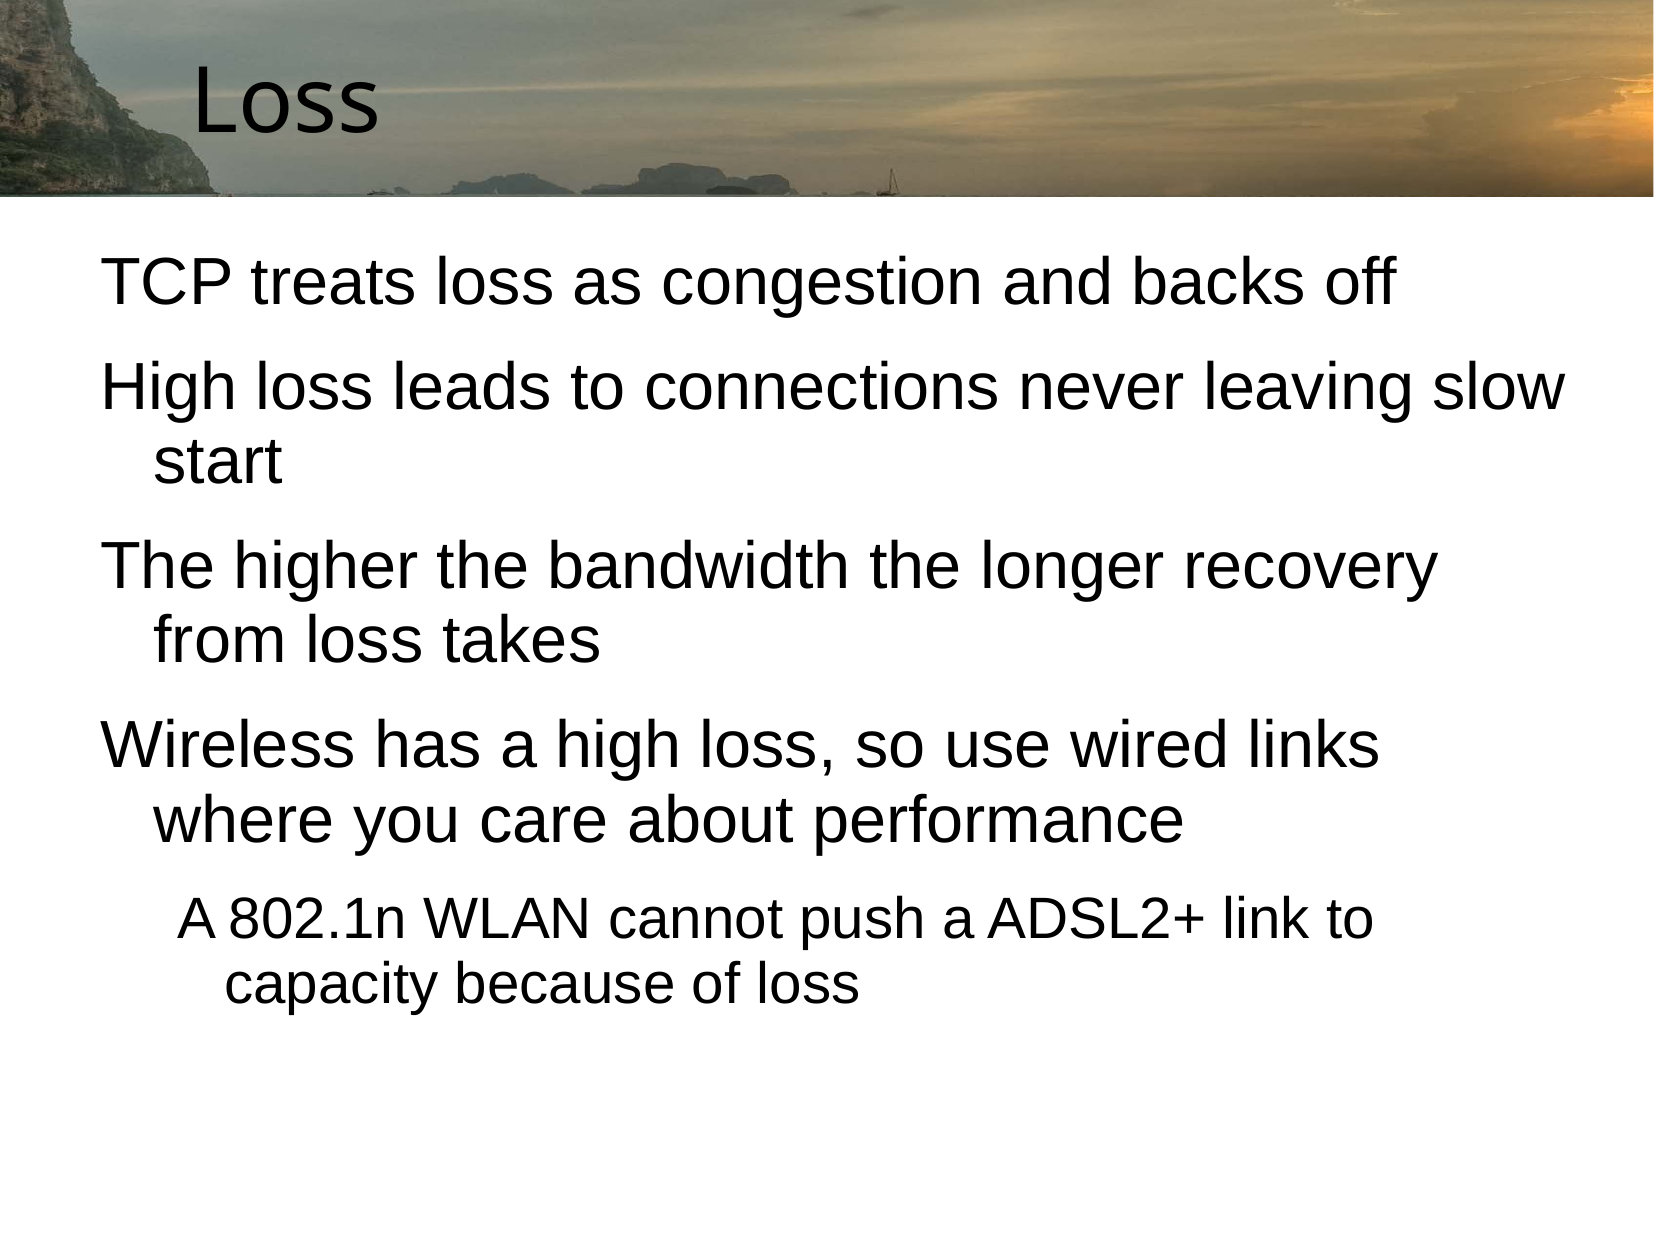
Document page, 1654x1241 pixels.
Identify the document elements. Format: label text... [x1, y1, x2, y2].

picture [0, 0, 1654, 197]
list TCP treats loss as congestion and backs off High loss leads to connections never leaving slow start The higher the bandwidth the longer recovery from loss takes Wireless has a high loss, so use wired links where you care about performance A 802.1n WLAN cannot push a ADSL2+ link to capacity because of loss [82, 244, 1571, 1225]
title Loss [190, 0, 1571, 194]
